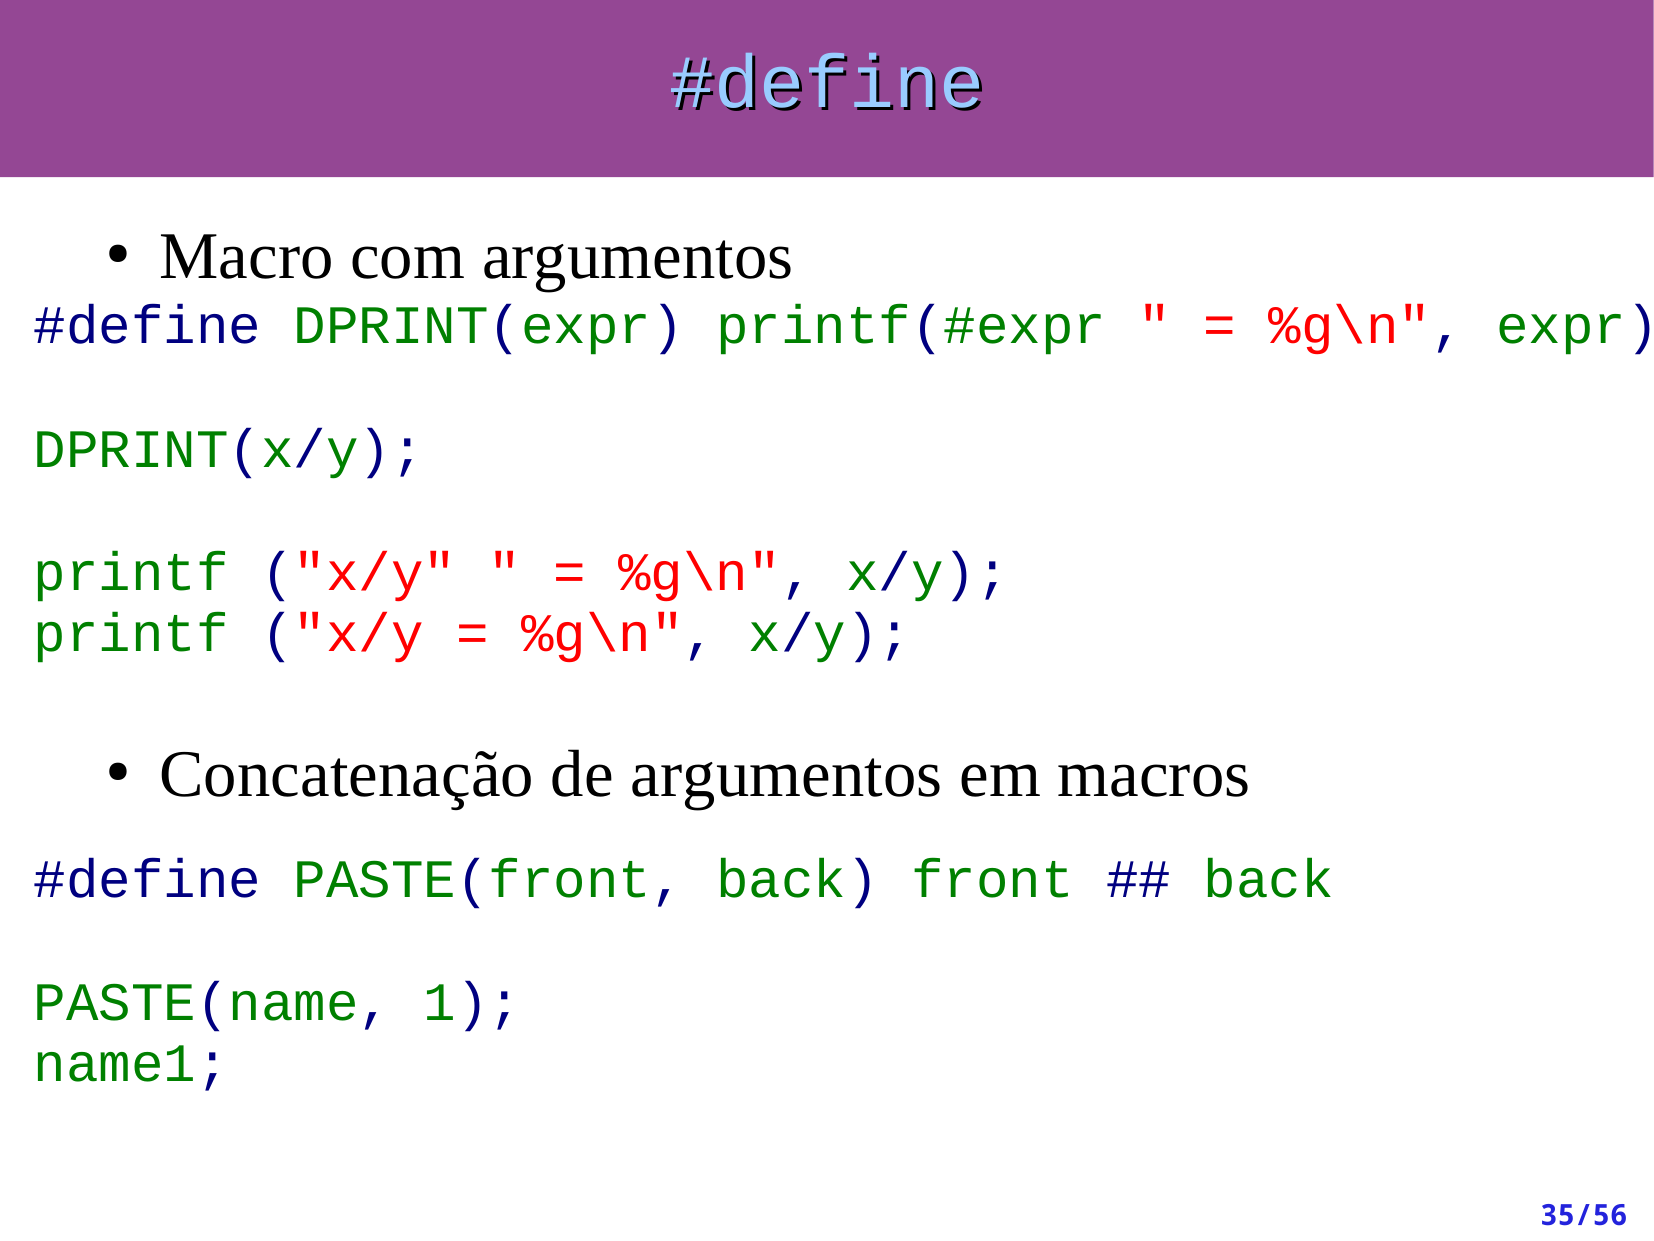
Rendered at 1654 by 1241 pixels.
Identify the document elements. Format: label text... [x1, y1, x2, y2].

list Macro com argumentos Concatenação de argumentos em macros [88, 218, 1577, 290]
title #define [82, 0, 1571, 176]
text_box #define DPRINT(expr) printf(#expr " = %g\n", expr) DPRINT(x/y); printf ("x/y" " = %g\n", x/y); printf ("x/y = %g\n", x/y); #define PASTE(front, back) front ## back PASTE(name, 1); name1; [17, 290, 1654, 1111]
